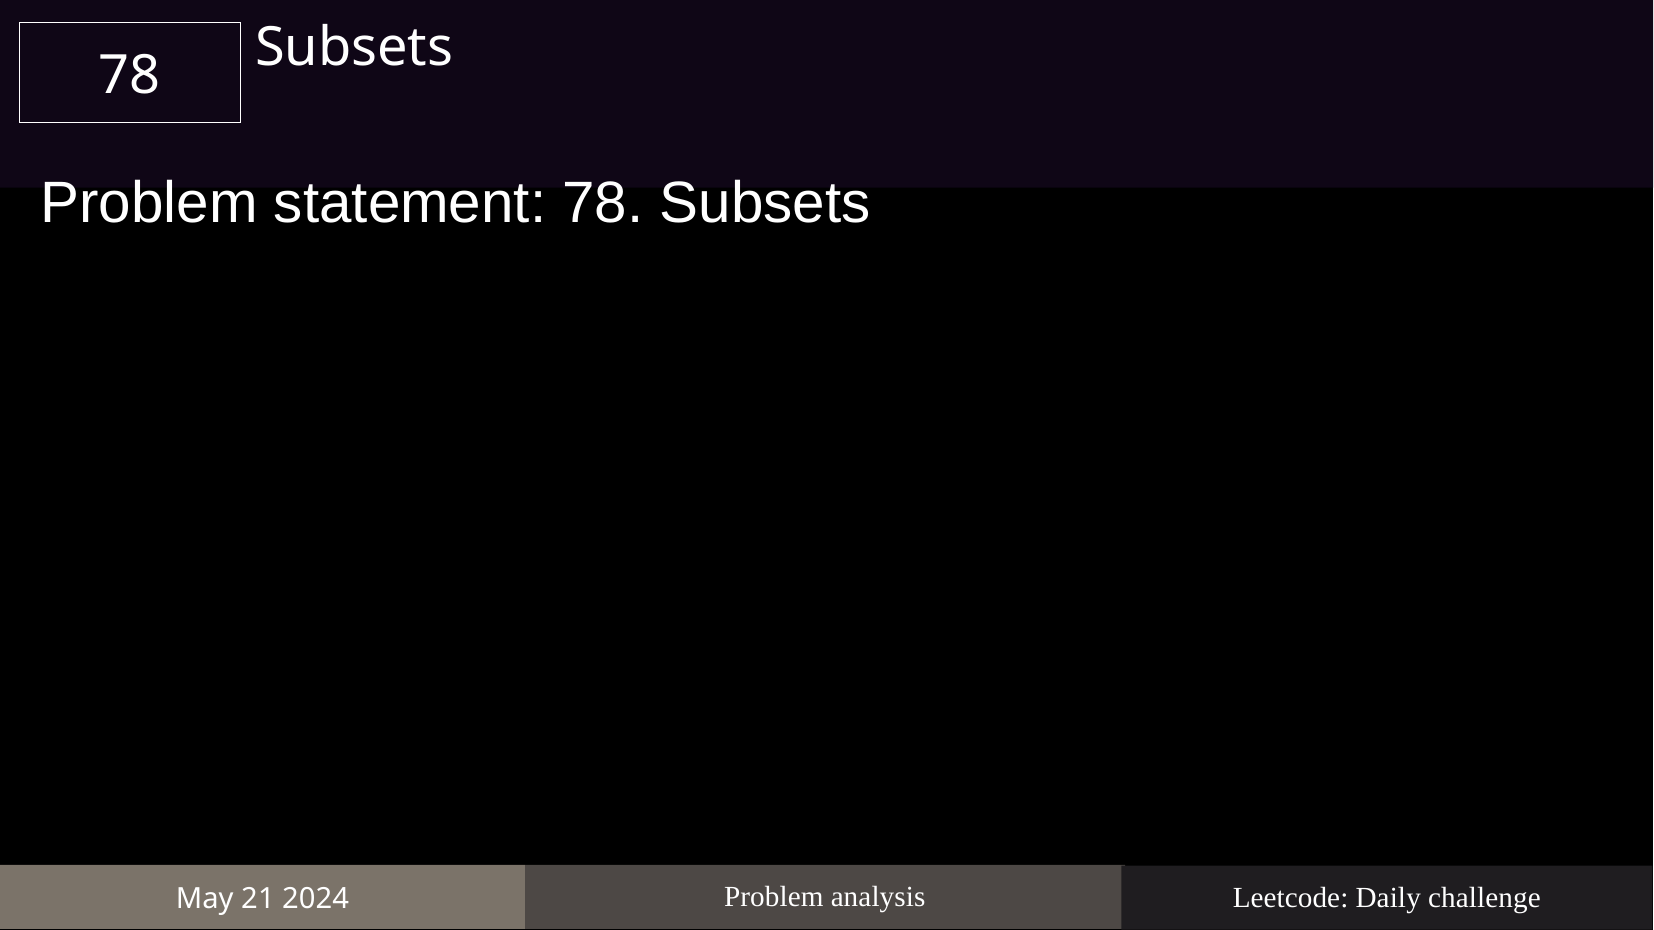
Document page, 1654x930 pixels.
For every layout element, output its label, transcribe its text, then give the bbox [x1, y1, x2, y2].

text_box Problem statement: 78. Subsets [25, 162, 1651, 308]
